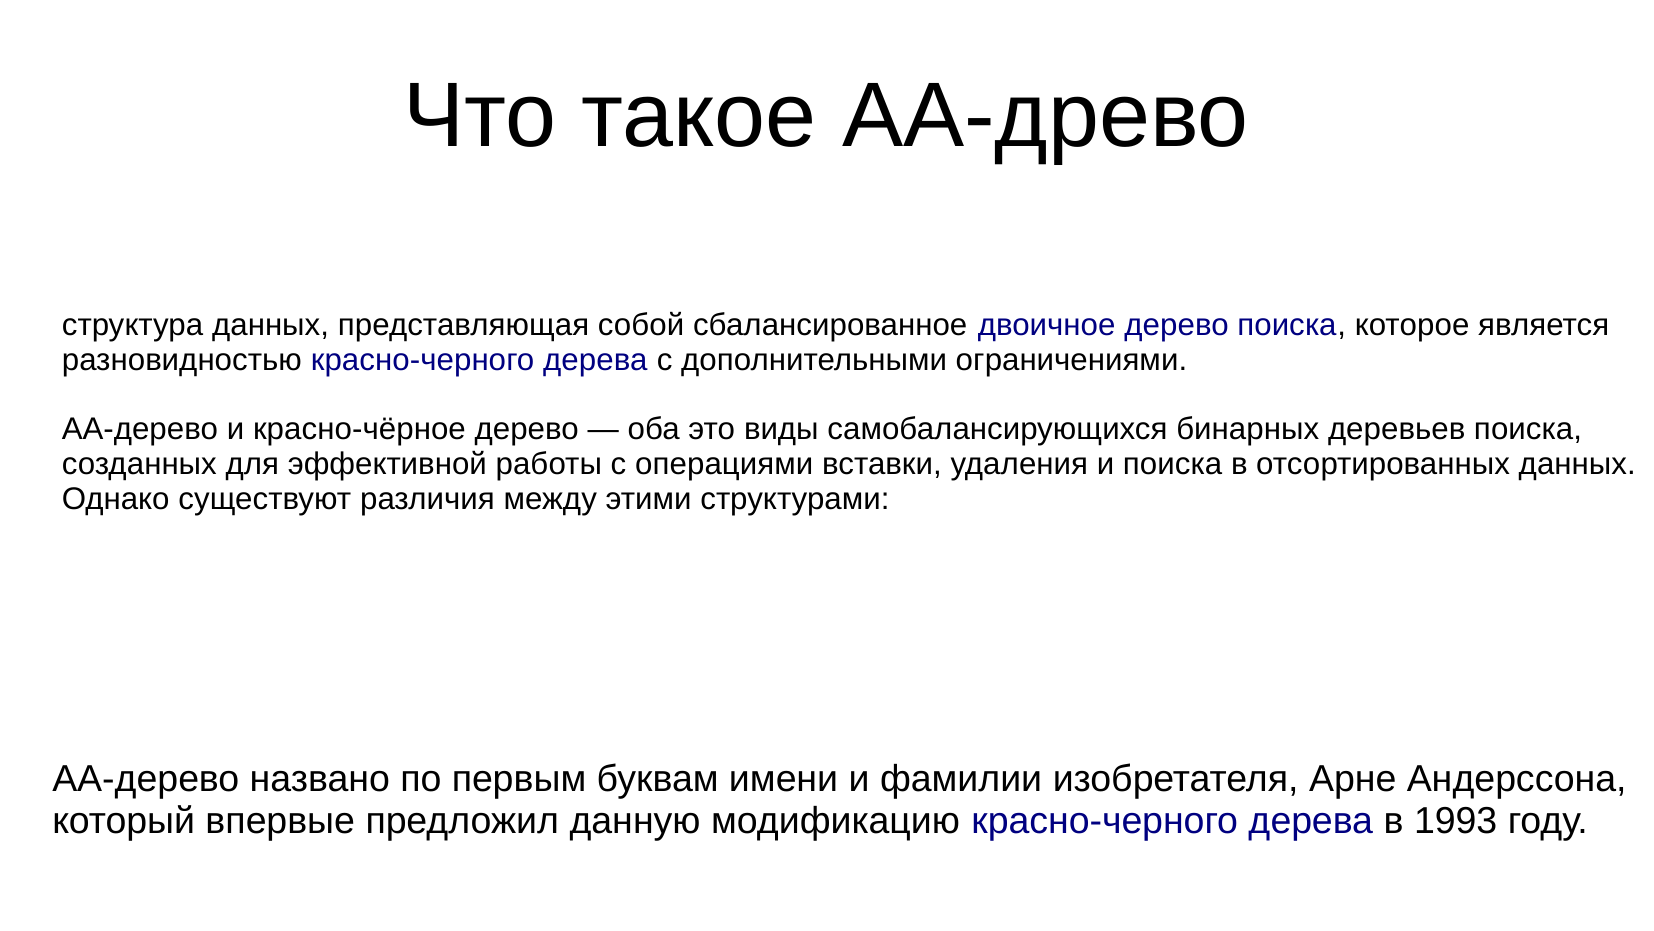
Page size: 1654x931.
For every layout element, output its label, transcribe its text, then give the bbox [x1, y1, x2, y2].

title Что такое АА-древо [82, 37, 1571, 193]
text_box структура данных, представляющая собой сбалансированное двоичное дерево поиска, которое является разновидностью красно-черного дерева с дополнительными ограничениями. АА-дерево и красно-чёрное дерево — оба это виды самобалансирующихся бинарных деревьев поиска, созданных для эффективной работы с операциями вставки, удаления и поиска в отсортированных данных. Однако существуют различия между этими структурами: [47, 300, 1654, 638]
text_box АA-дерево названо по первым буквам имени и фамилии изобретателя, Арне Андерссона, который впервые предложил данную модификацию красно-черного дерева в 1993 году. [37, 750, 1654, 849]
